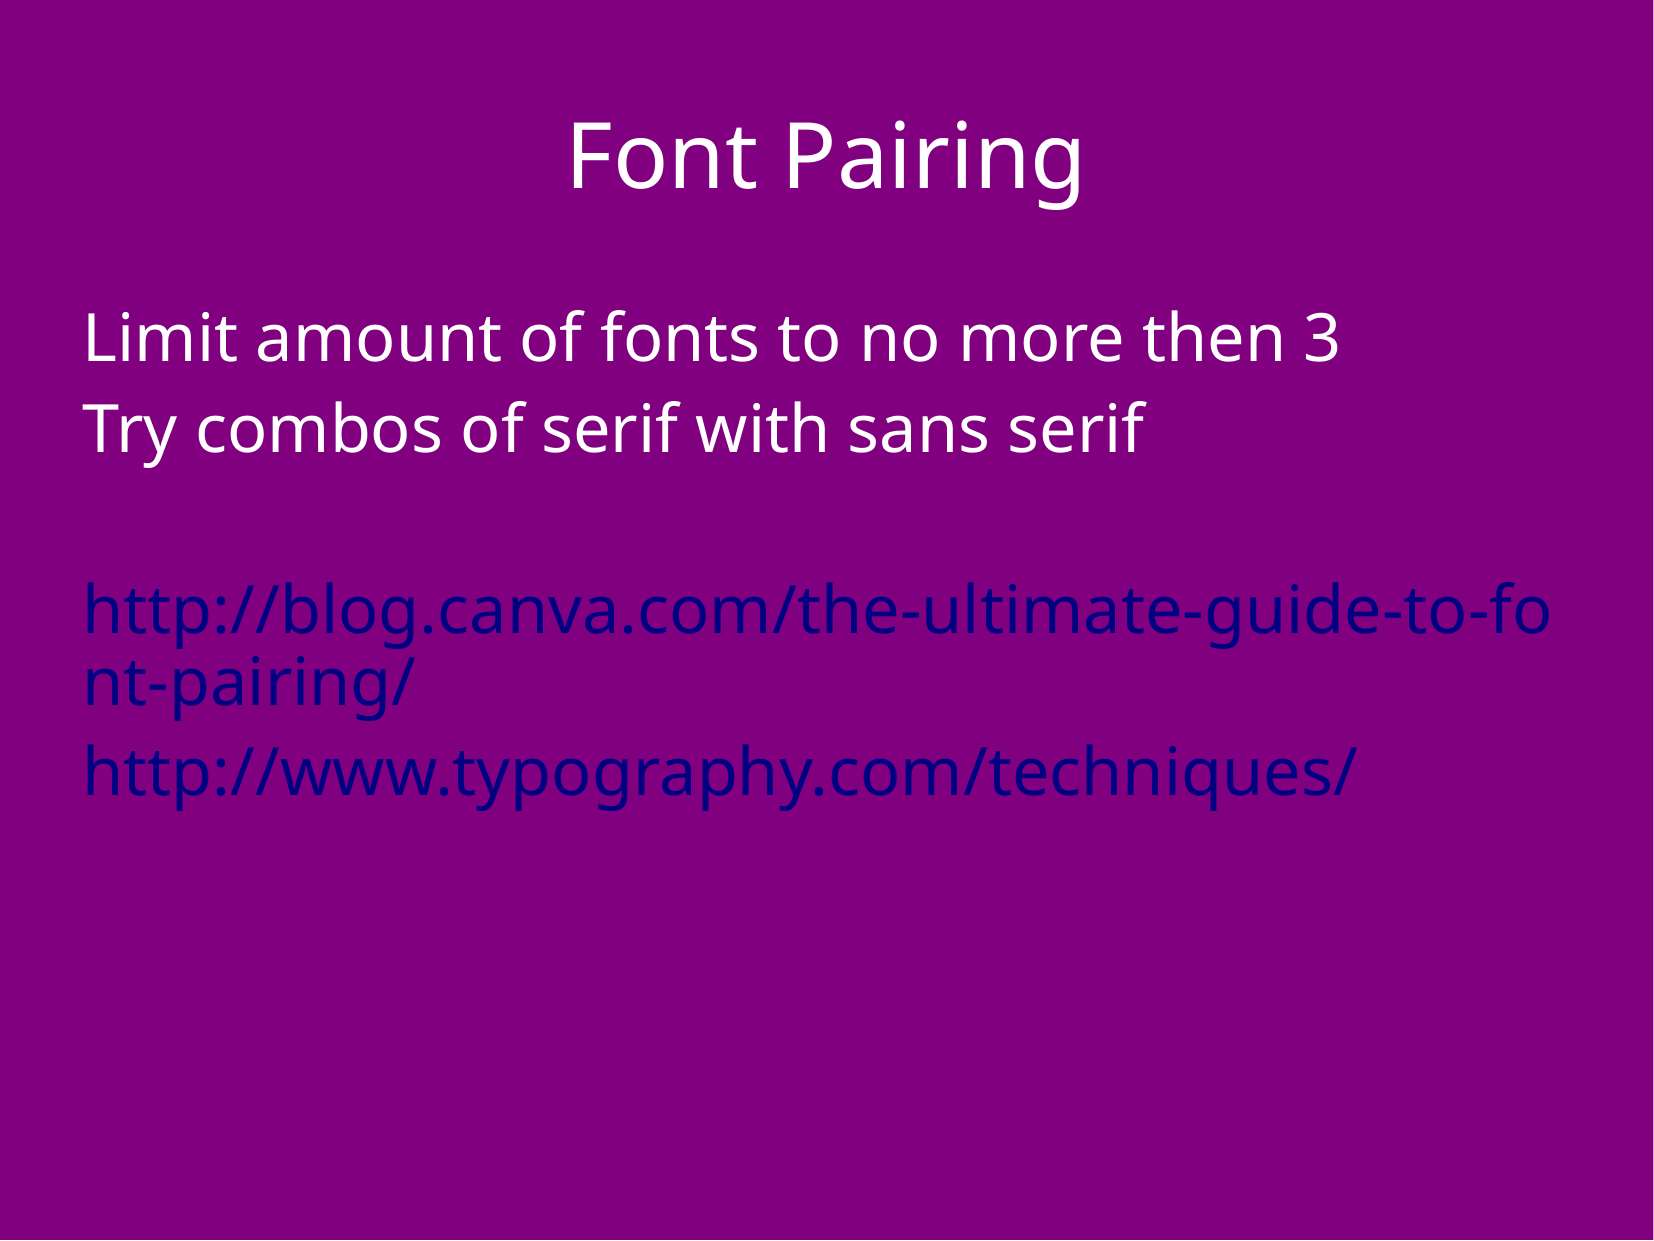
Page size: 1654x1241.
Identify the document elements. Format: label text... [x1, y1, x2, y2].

title Font Pairing [82, 49, 1571, 257]
subtitle Limit amount of fonts to no more then 3 Try combos of serif with sans serif http://blog.canva.com/the-ultimate-guide-to-font-pairing/ http://www.typography.com/techniques/ [82, 290, 1571, 1109]
